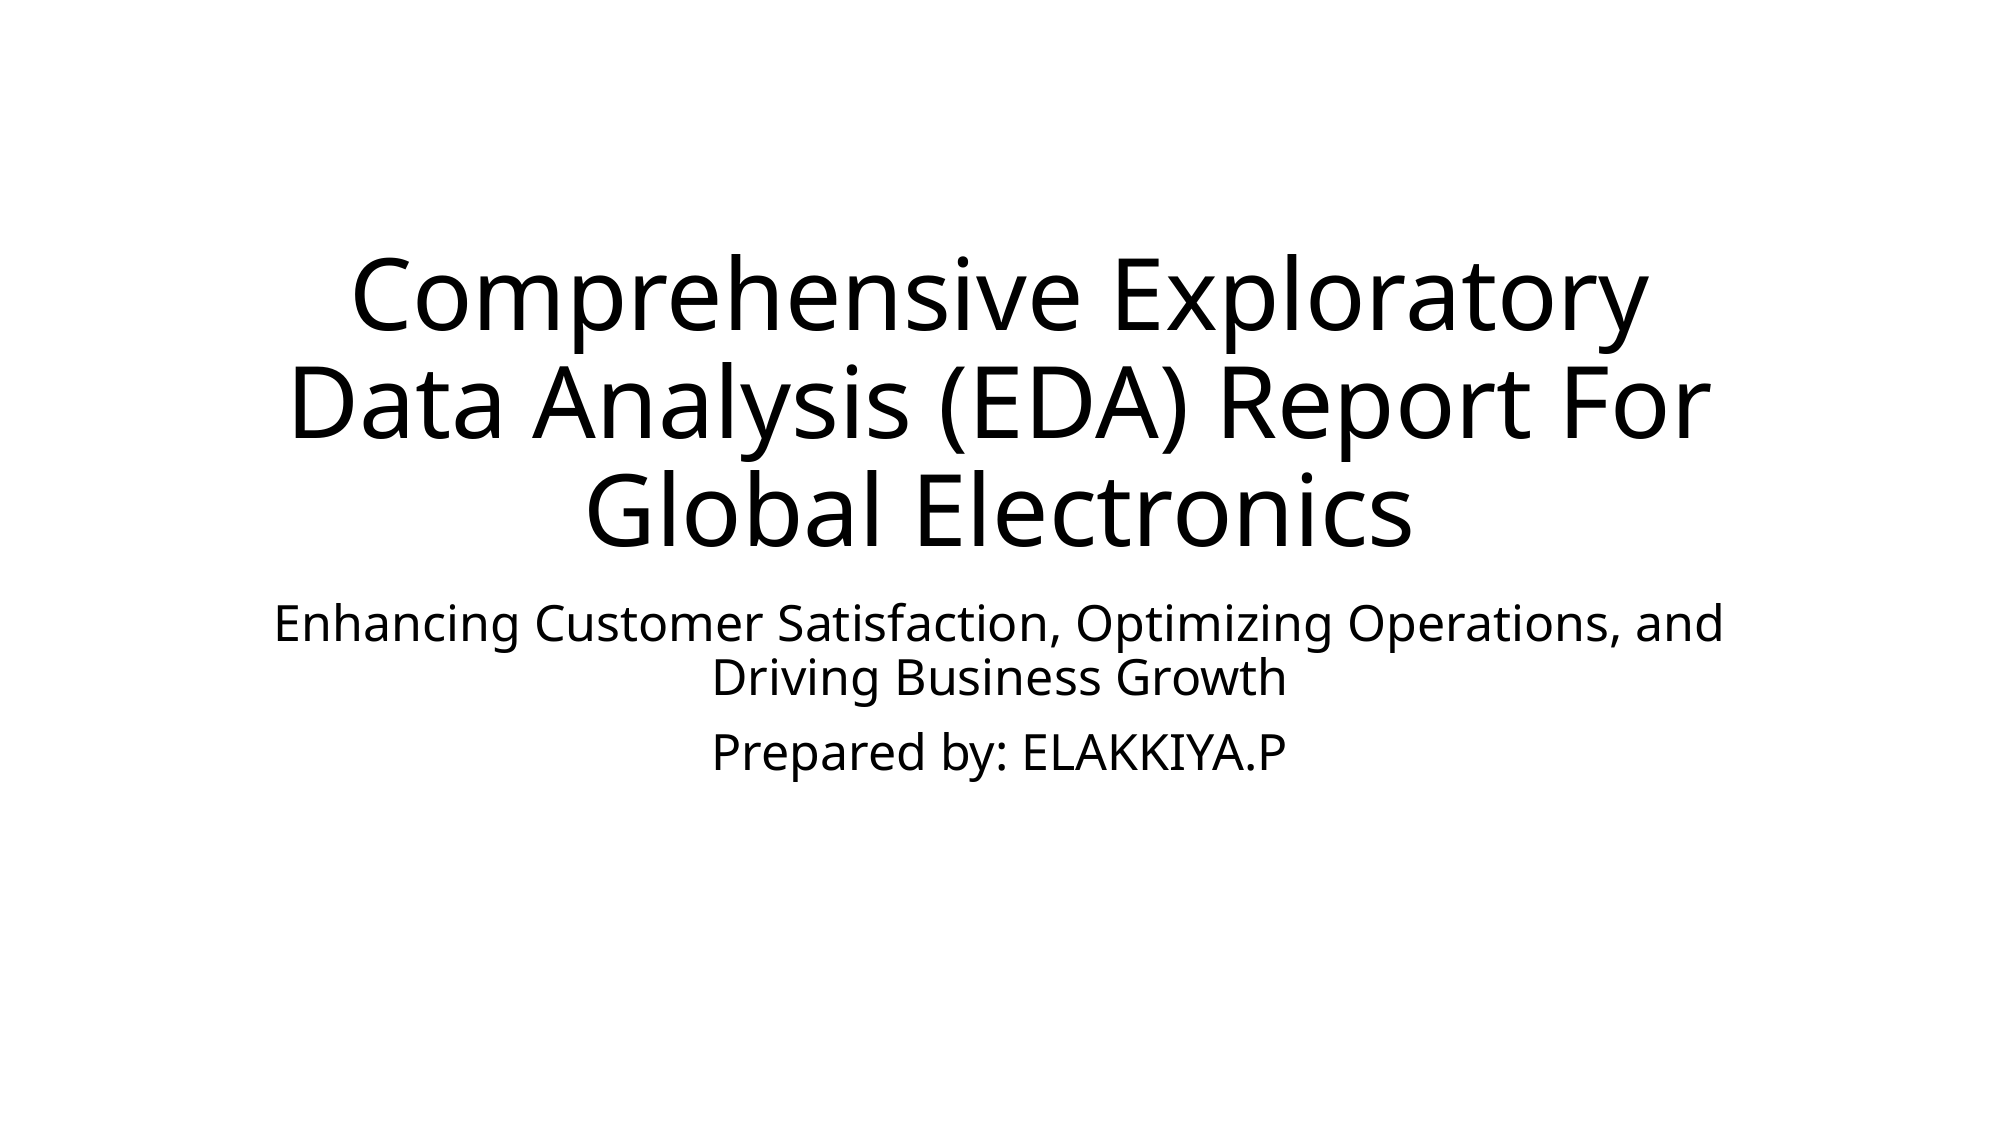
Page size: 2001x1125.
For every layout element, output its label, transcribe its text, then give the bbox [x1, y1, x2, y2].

title Comprehensive Exploratory Data Analysis (EDA) Report For Global Electronics [249, 184, 1750, 576]
subtitle Enhancing Customer Satisfaction, Optimizing Operations, and Driving Business Growth Prepared by: ELAKKIYA.P [249, 590, 1750, 863]
